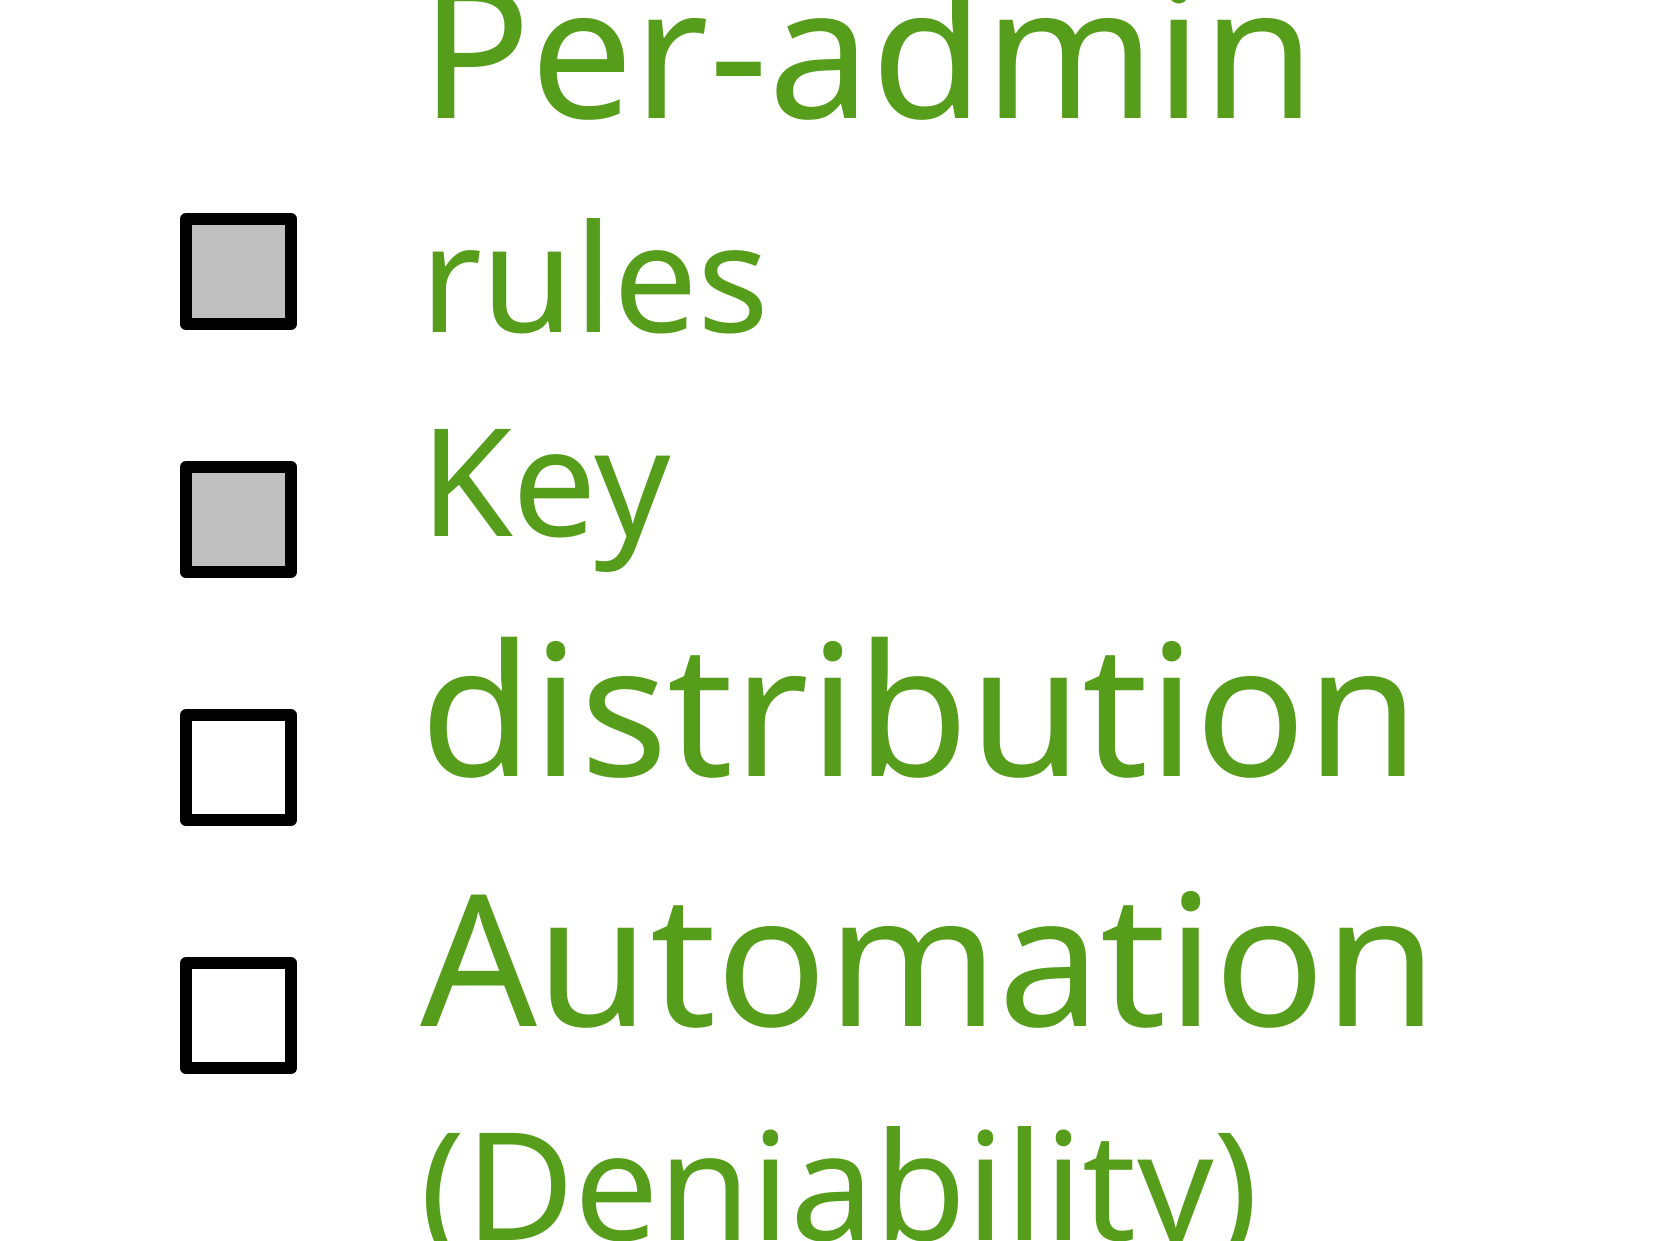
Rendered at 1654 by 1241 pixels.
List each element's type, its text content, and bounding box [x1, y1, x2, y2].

text_box [185, 219, 291, 325]
text_box [185, 467, 291, 573]
title Per-admin rules Key distribution Automation (Deniability) [420, 110, 1567, 1097]
